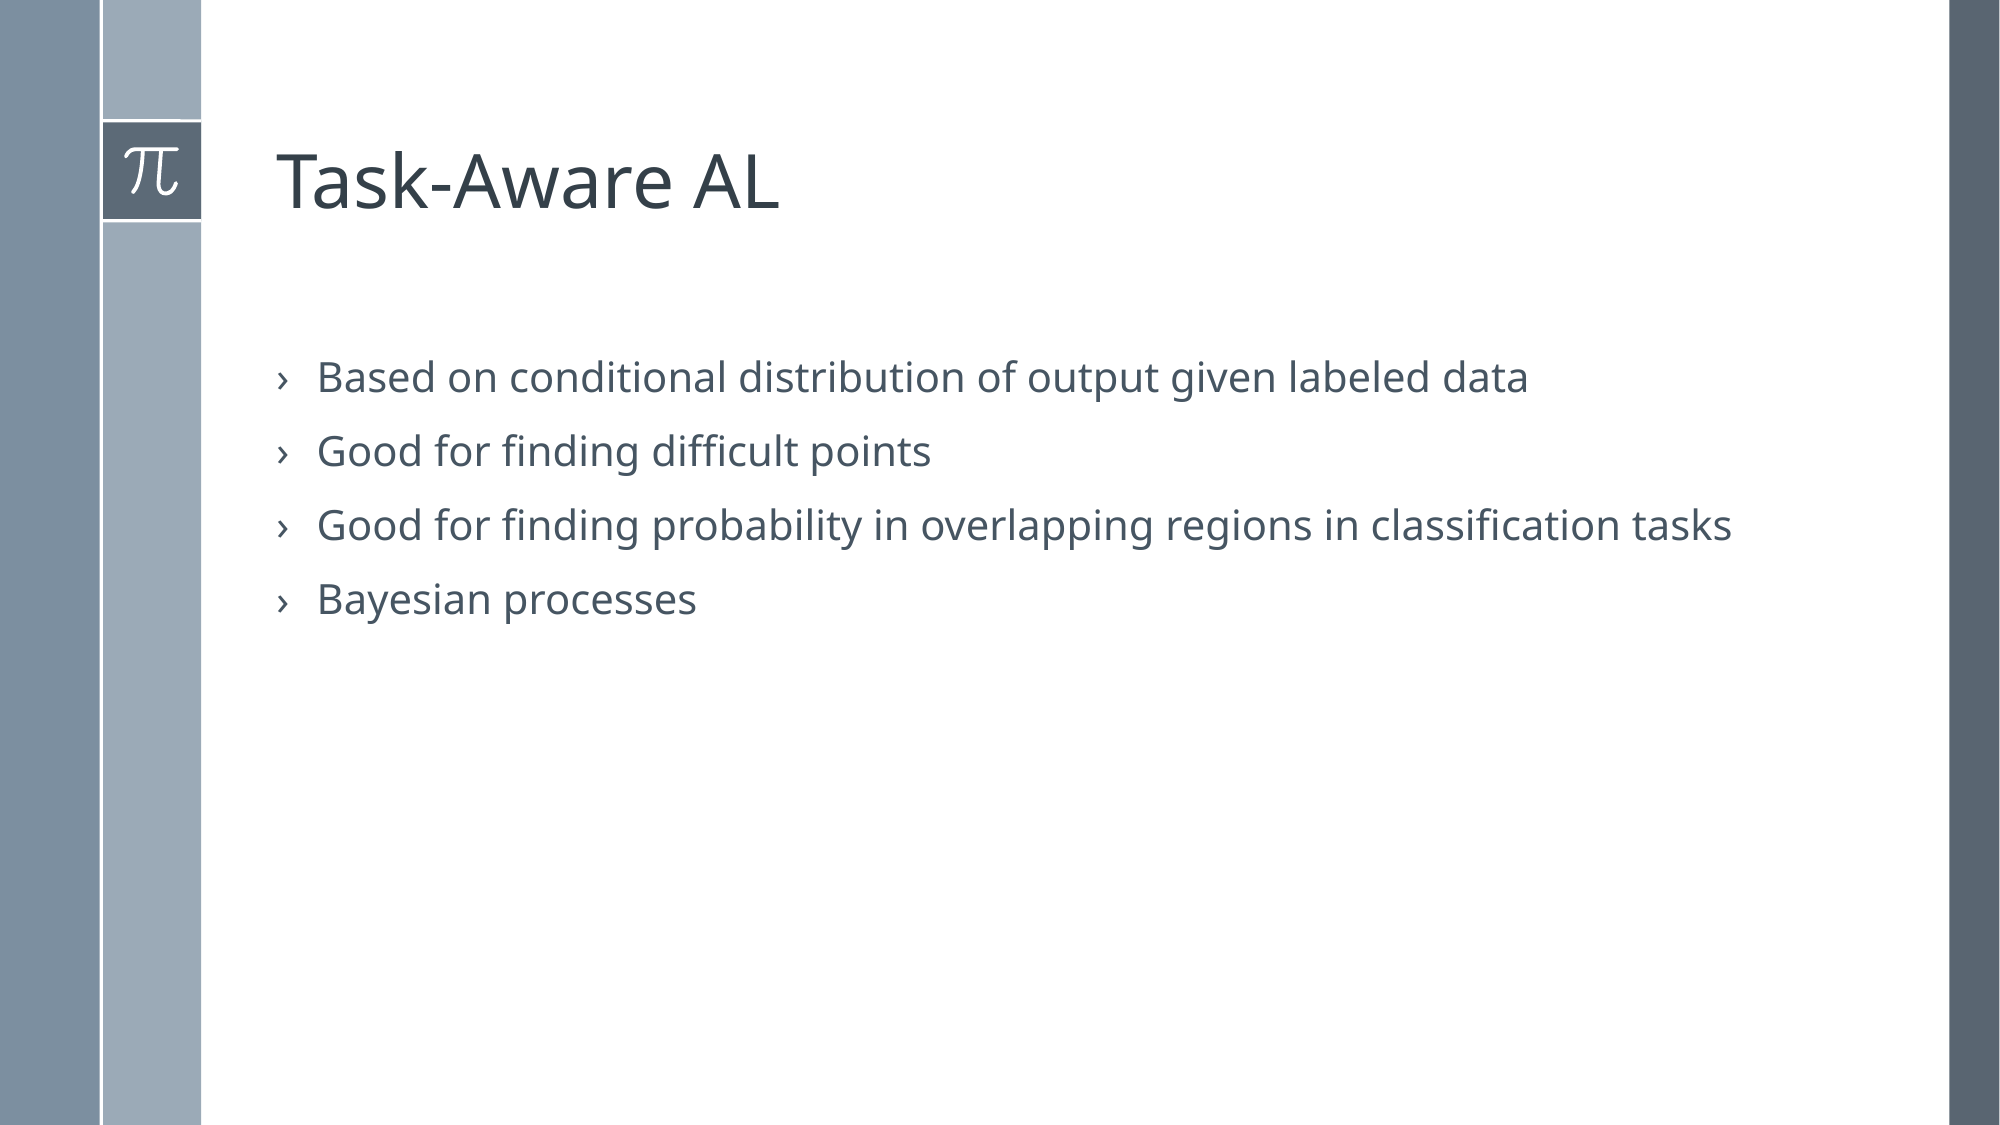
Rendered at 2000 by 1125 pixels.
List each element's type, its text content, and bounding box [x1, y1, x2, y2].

text_box Task-Aware AL [261, 29, 1867, 233]
text_box Based on conditional distribution of output given labeled data Good for finding difficult points Good for finding probability in overlapping regions in classification tasks Bayesian processes [261, 262, 1845, 1013]
